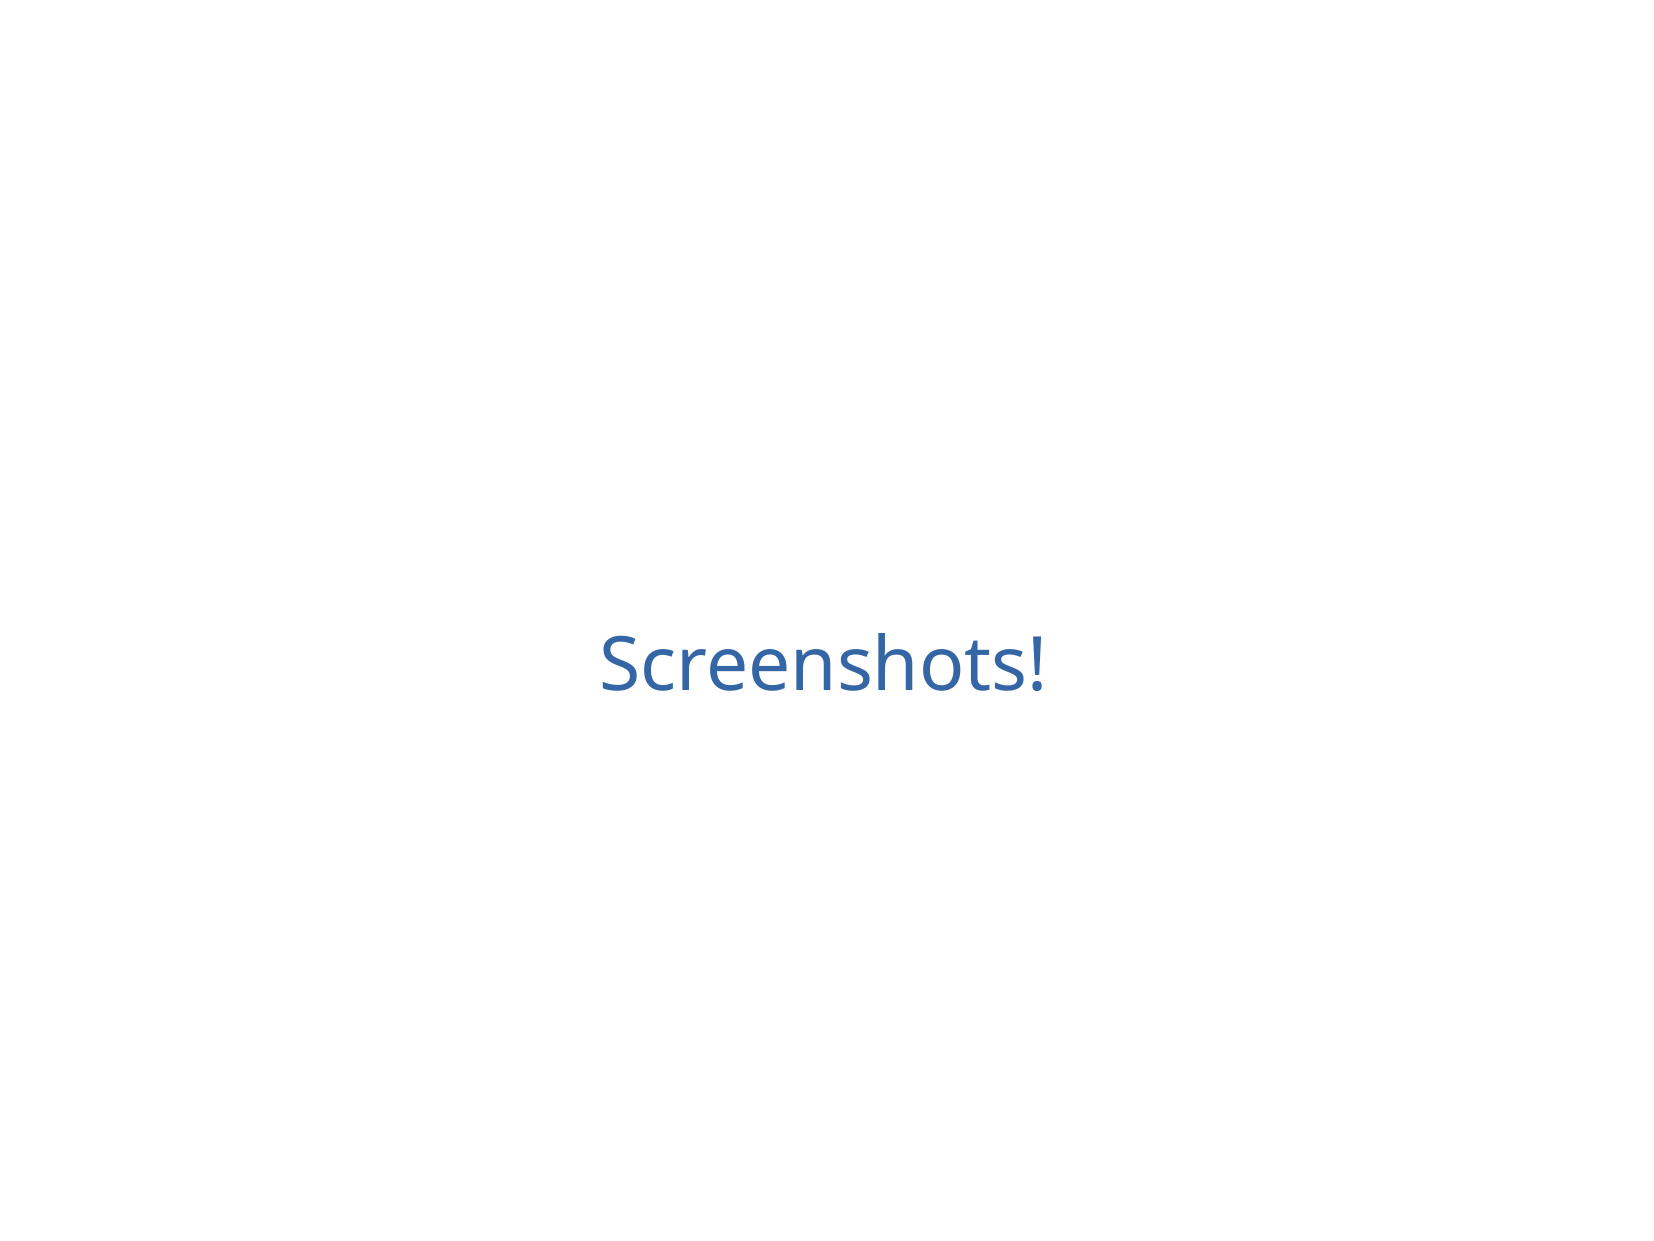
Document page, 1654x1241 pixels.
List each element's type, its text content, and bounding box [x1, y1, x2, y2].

text_box Screenshots! [584, 602, 1074, 706]
